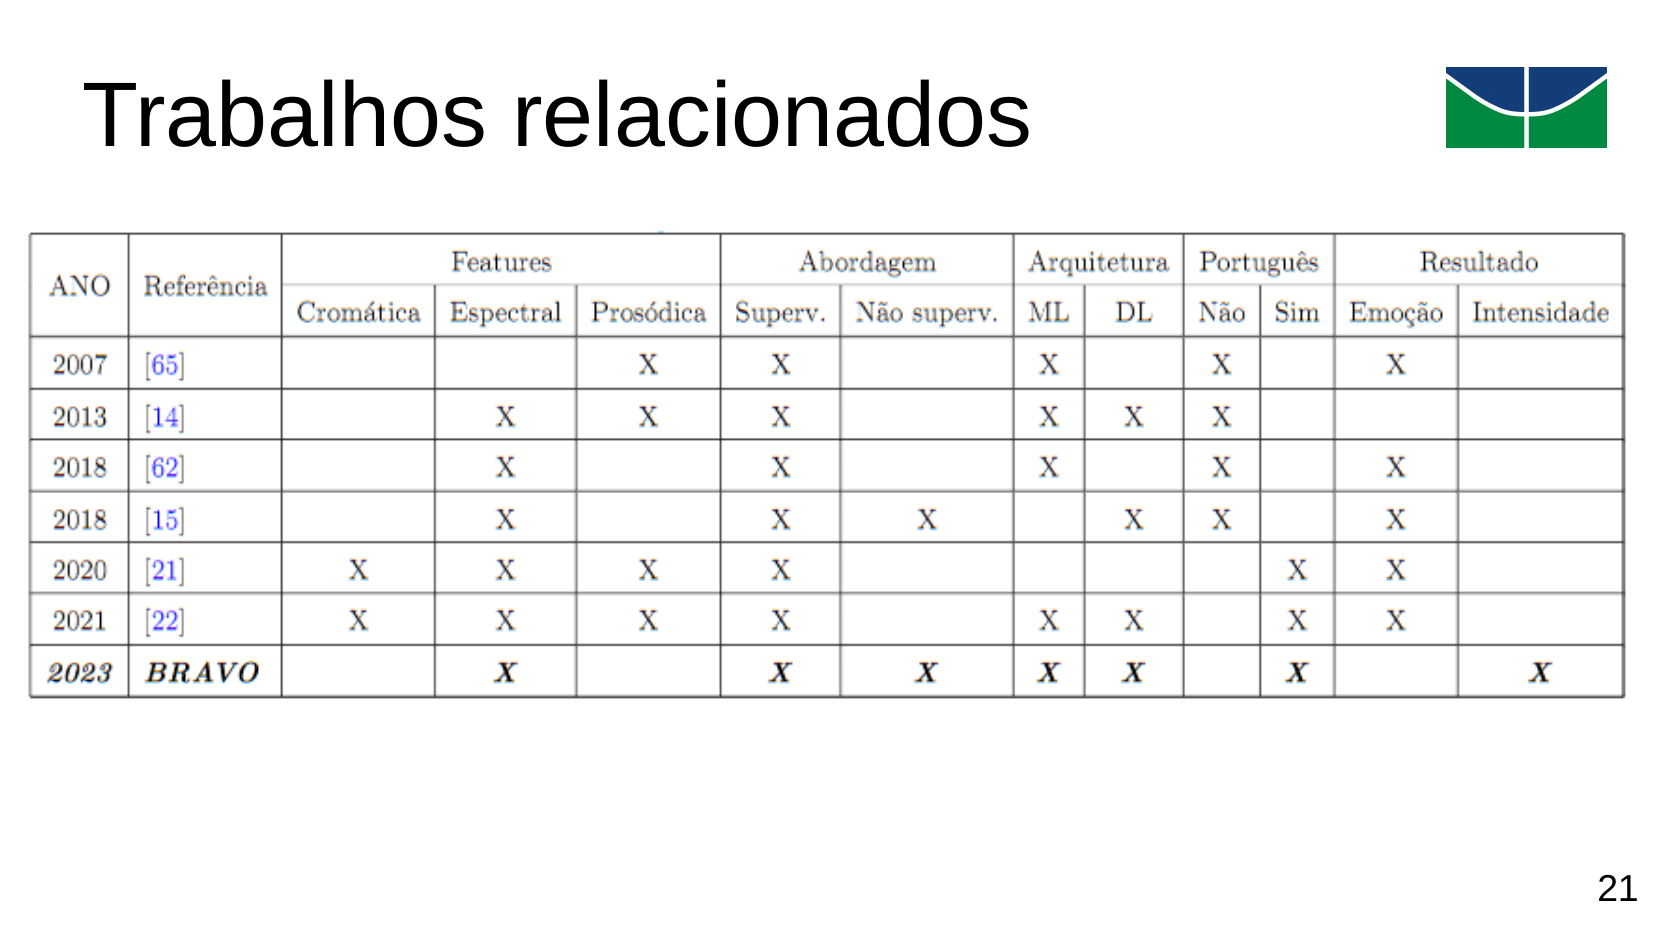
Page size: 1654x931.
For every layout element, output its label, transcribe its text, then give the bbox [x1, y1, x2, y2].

text_box <number> [1024, 860, 1654, 931]
picture [1571, 67, 1607, 148]
picture [16, 222, 1637, 708]
title Trabalhos relacionados [82, 37, 1571, 193]
